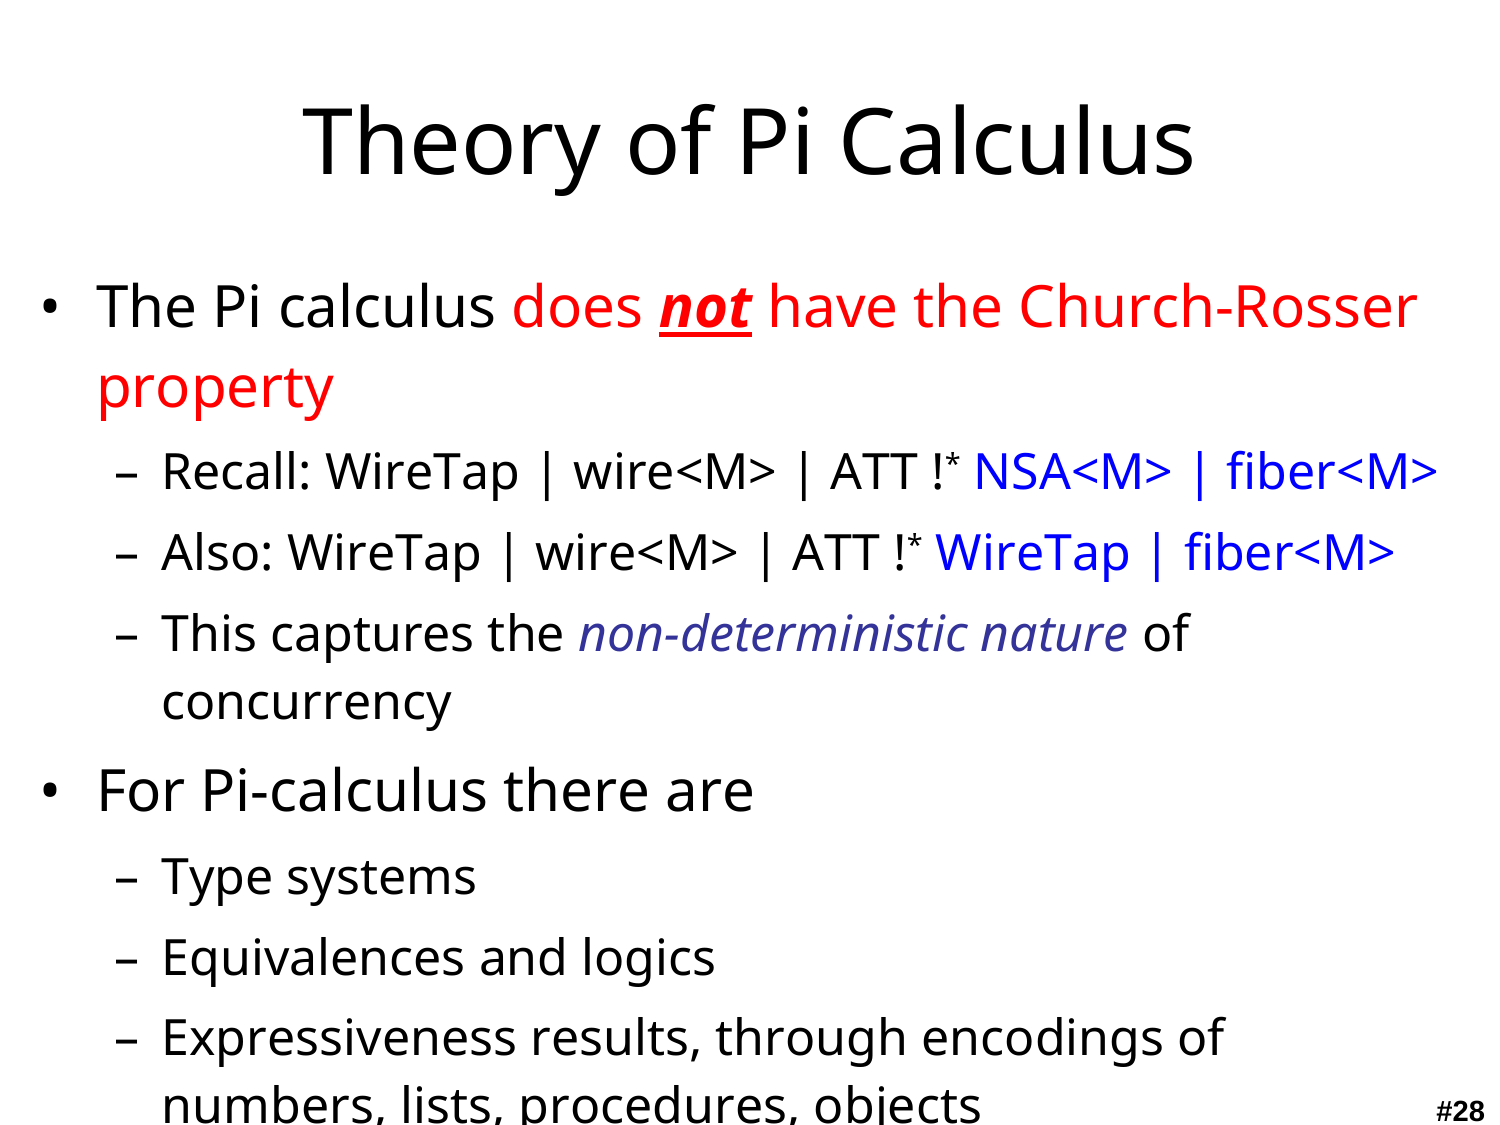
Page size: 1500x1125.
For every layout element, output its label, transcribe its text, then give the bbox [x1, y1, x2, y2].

title Theory of Pi Calculus [24, 45, 1476, 233]
list The Pi calculus does not have the Church-Rosser property Recall: WireTap | wire<M> | ATT !* NSA<M> | fiber<M> Also: WireTap | wire<M> | ATT !* WireTap | fiber<M> This captures the non-deterministic nature of concurrency For Pi-calculus there are Type systems Equivalences and logics Expressiveness results, through encodings of numbers, lists, procedures, objects [24, 257, 1476, 1106]
